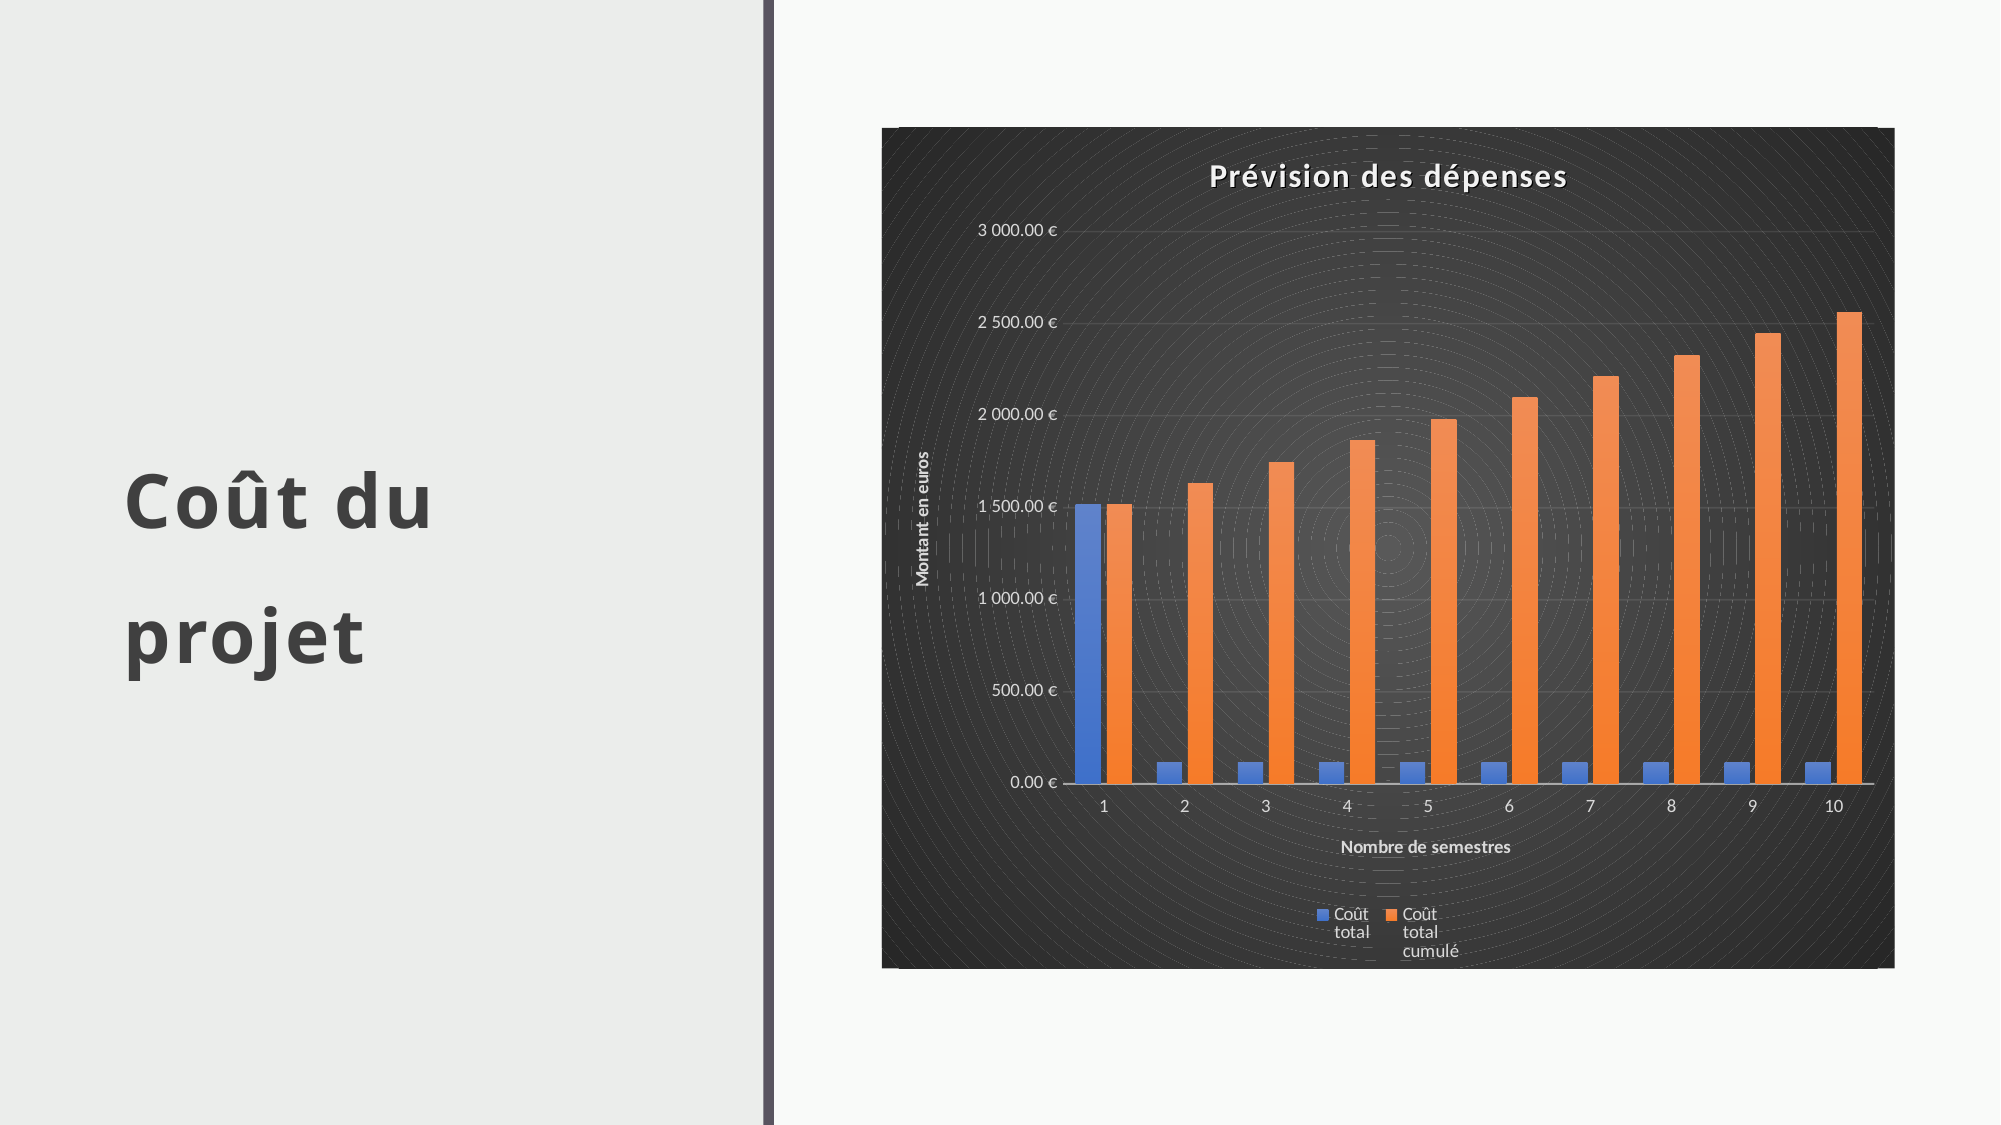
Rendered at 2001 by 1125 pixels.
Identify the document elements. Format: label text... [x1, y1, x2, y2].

title Coût du projet [105, 115, 666, 969]
chart [881, 127, 1895, 969]
